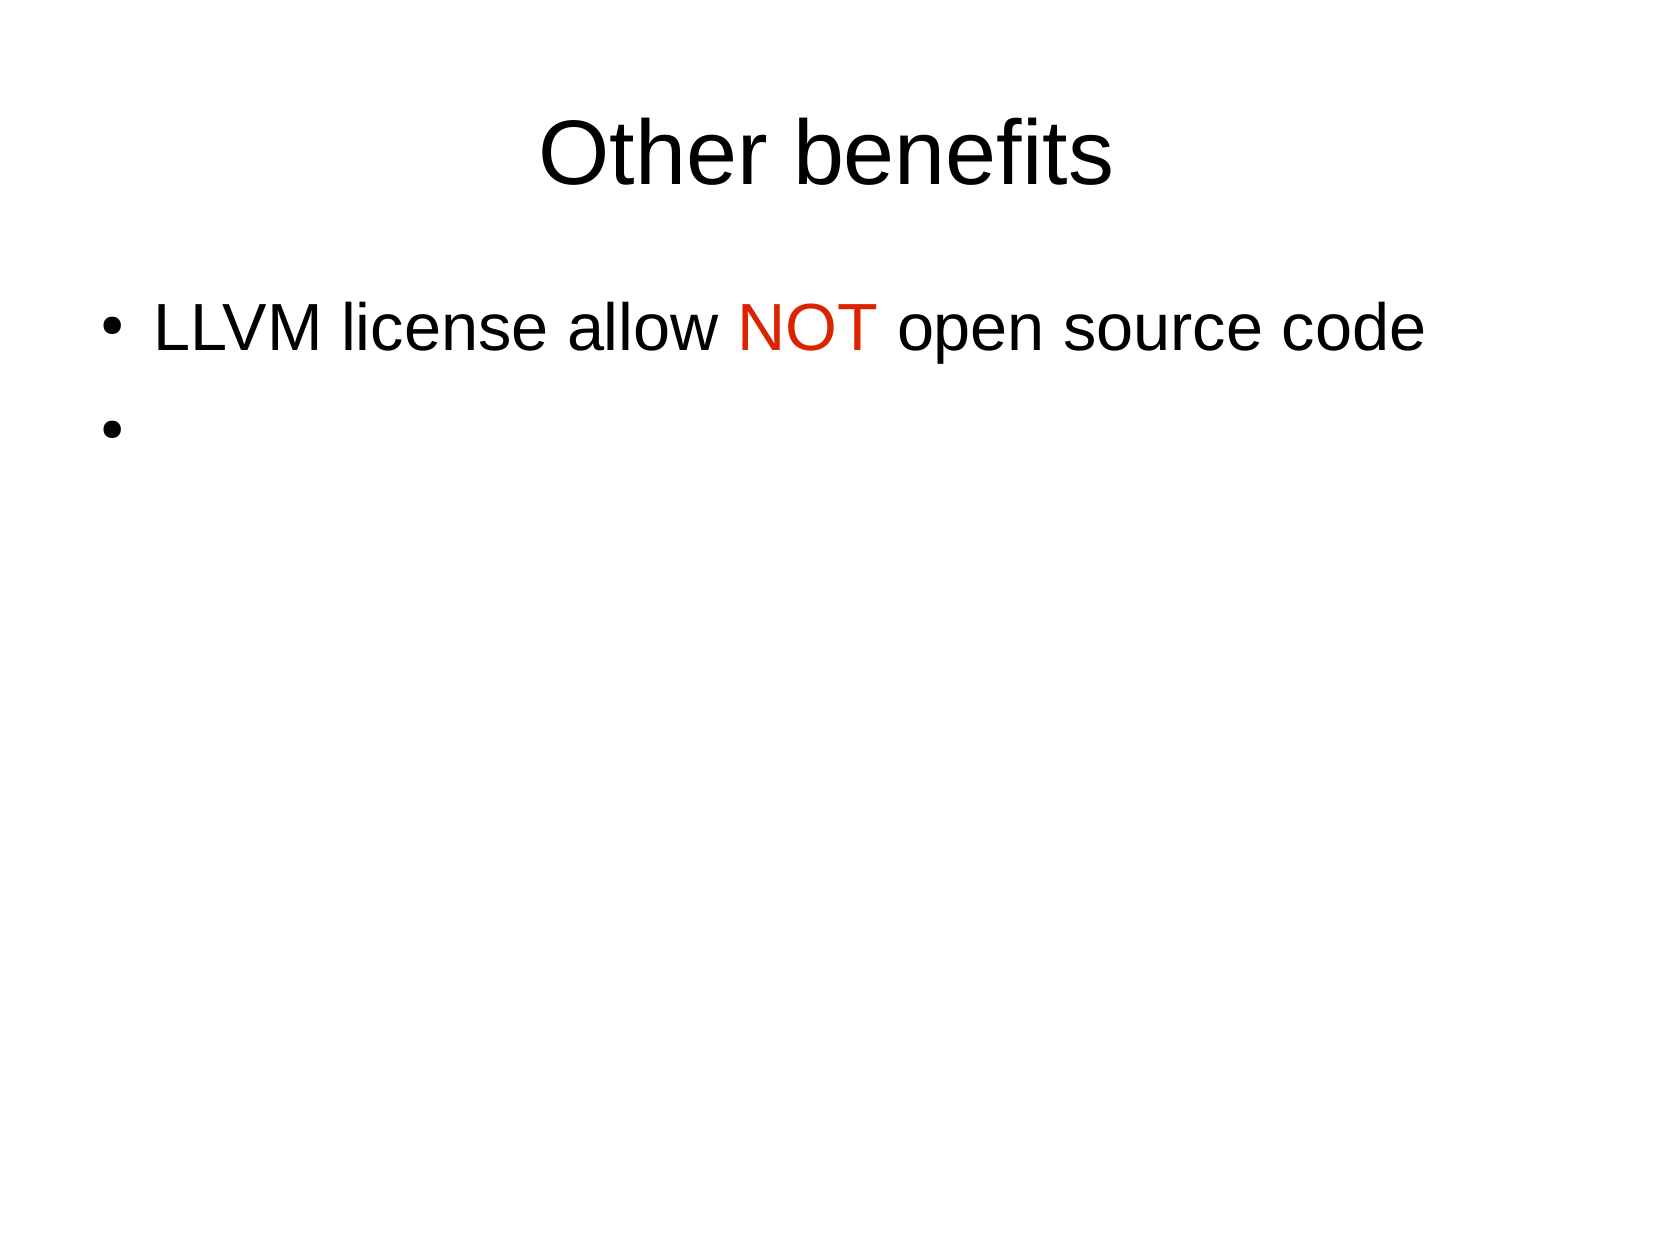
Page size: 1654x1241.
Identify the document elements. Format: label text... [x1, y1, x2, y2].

list LLVM license allow NOT open source code [82, 290, 1538, 1010]
title Other benefits [82, 49, 1571, 257]
